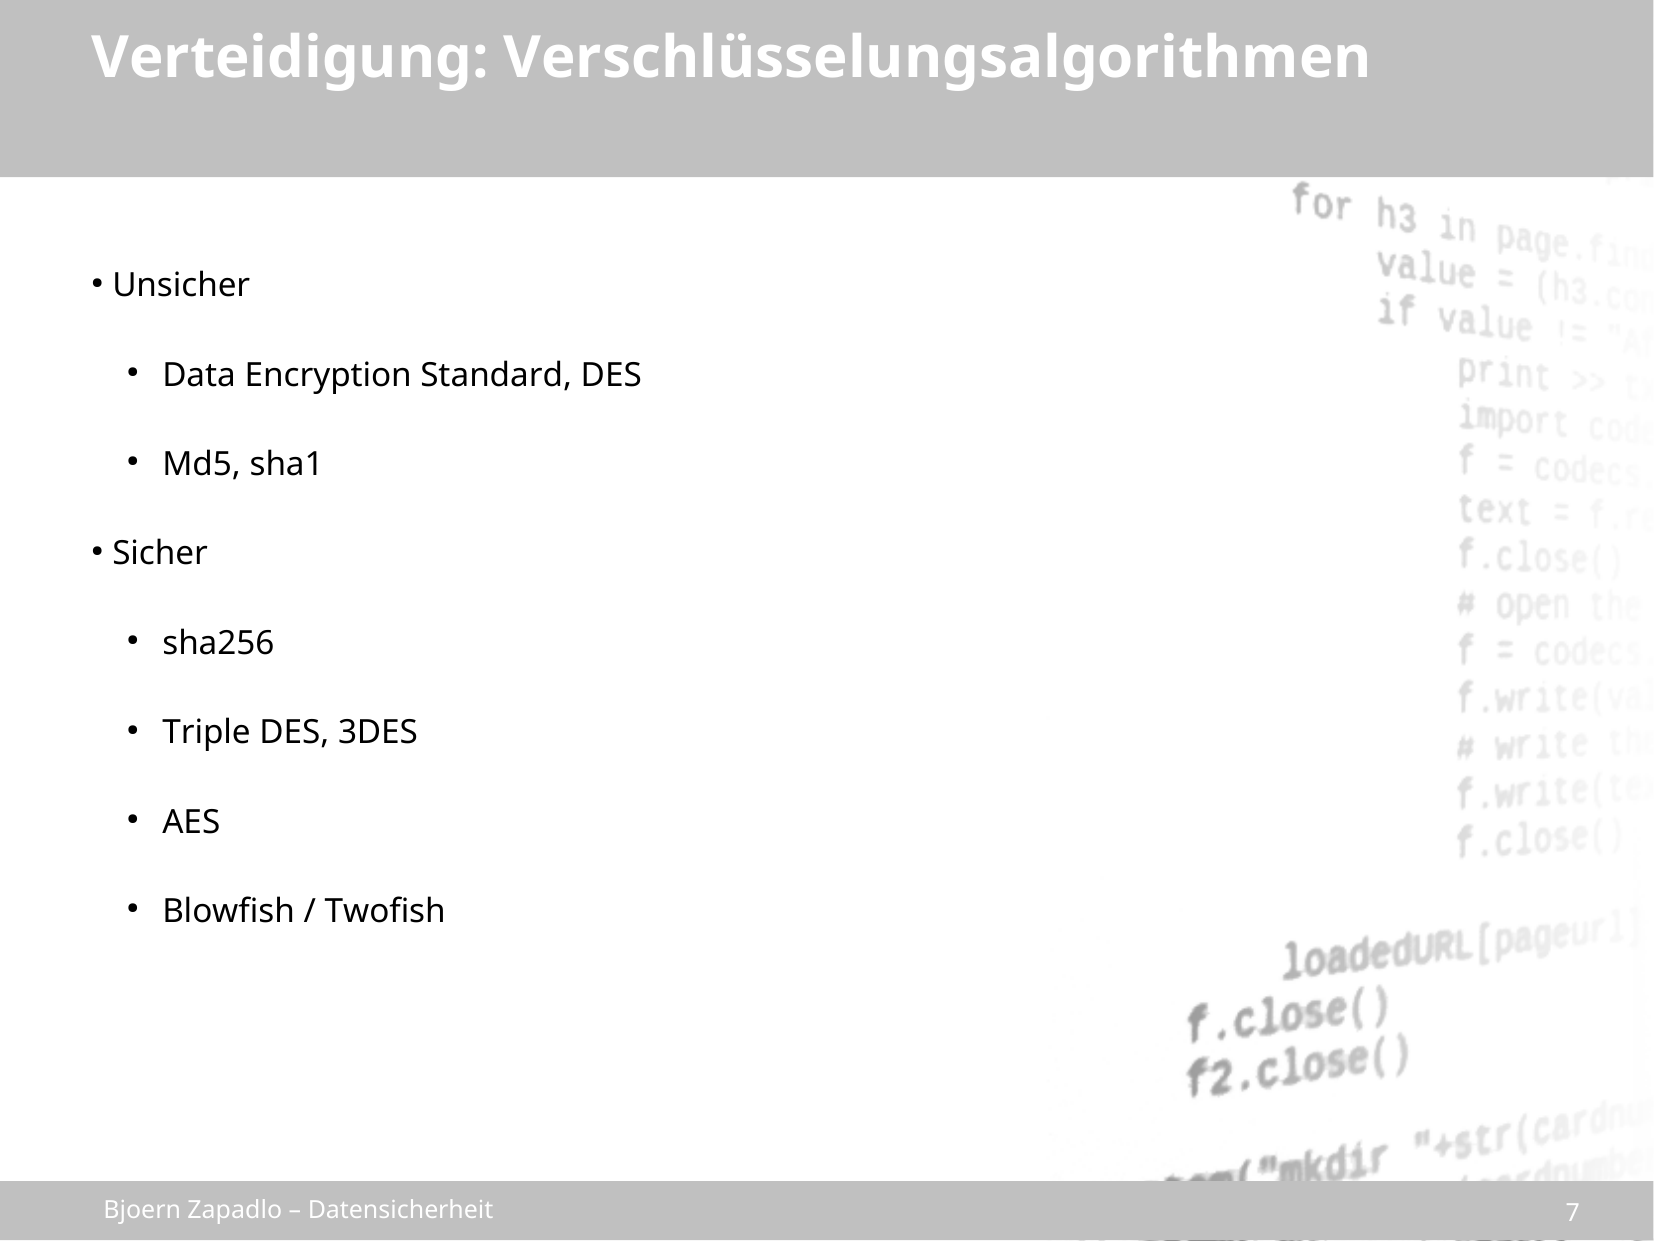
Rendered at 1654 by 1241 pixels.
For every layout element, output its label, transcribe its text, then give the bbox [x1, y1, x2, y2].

text_box Verteidigung: Verschlüsselungsalgorithmen [76, 17, 1621, 98]
picture [0, 178, 1654, 1181]
text_box Unsicher Data Encryption Standard, DES Md5, sha1 Sicher sha256 Triple DES, 3DES AES Blowfish / Twofish [76, 236, 1432, 937]
